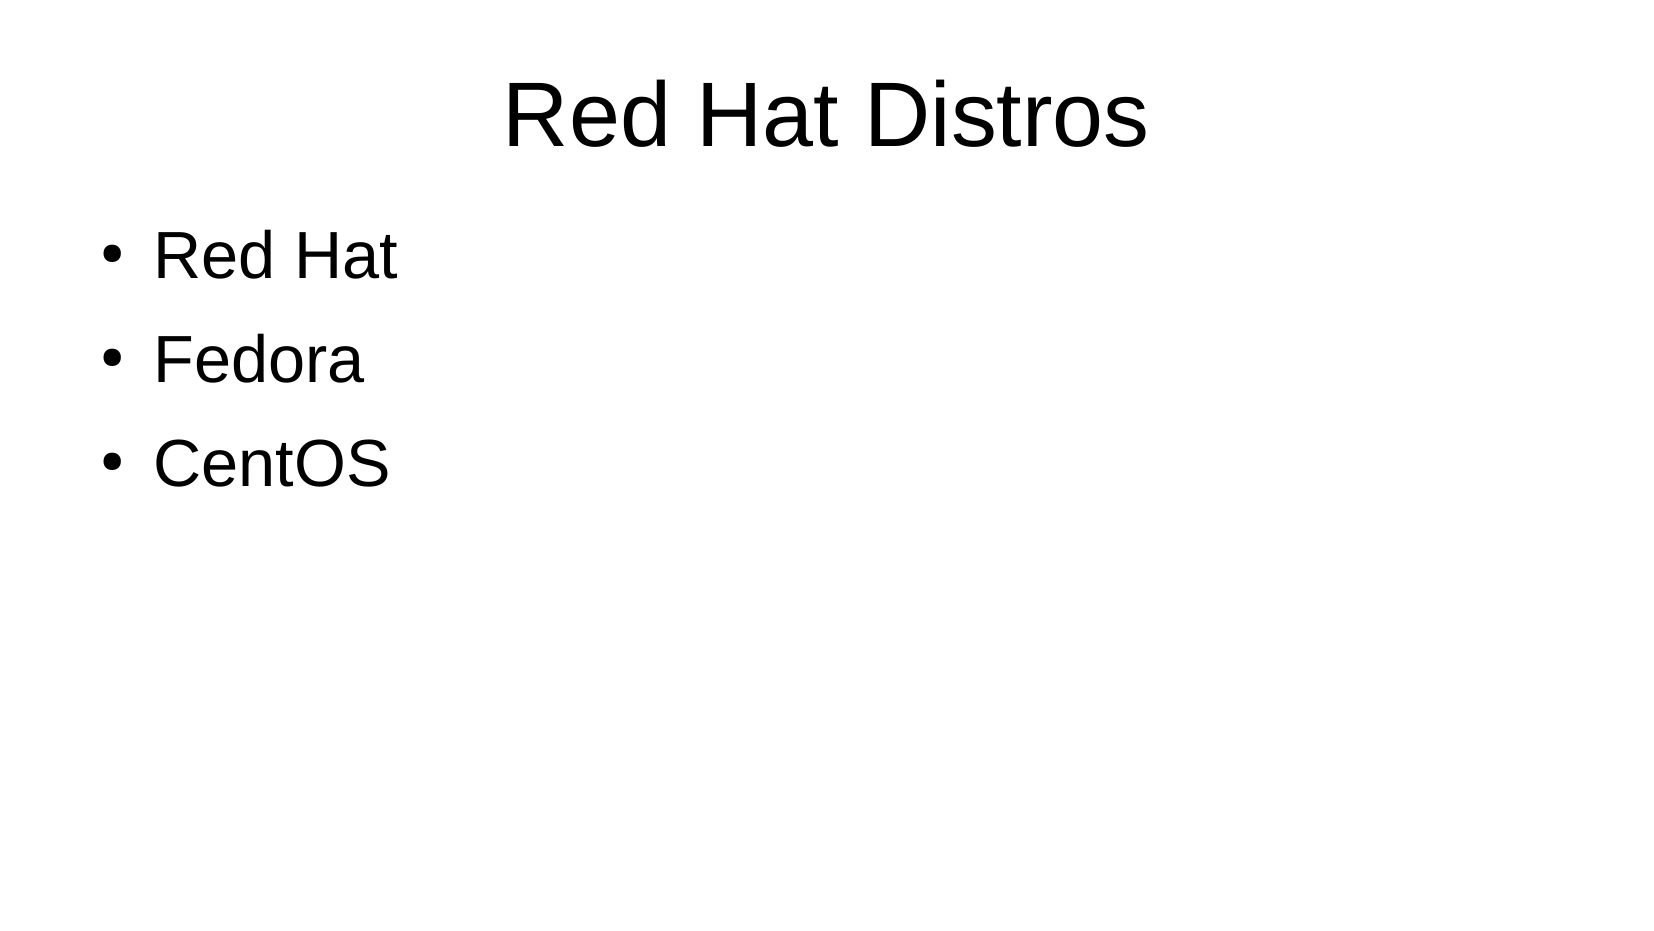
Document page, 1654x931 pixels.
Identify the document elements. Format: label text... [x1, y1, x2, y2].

list Red Hat Fedora CentOS [82, 217, 1571, 758]
title Red Hat Distros [82, 37, 1571, 193]
